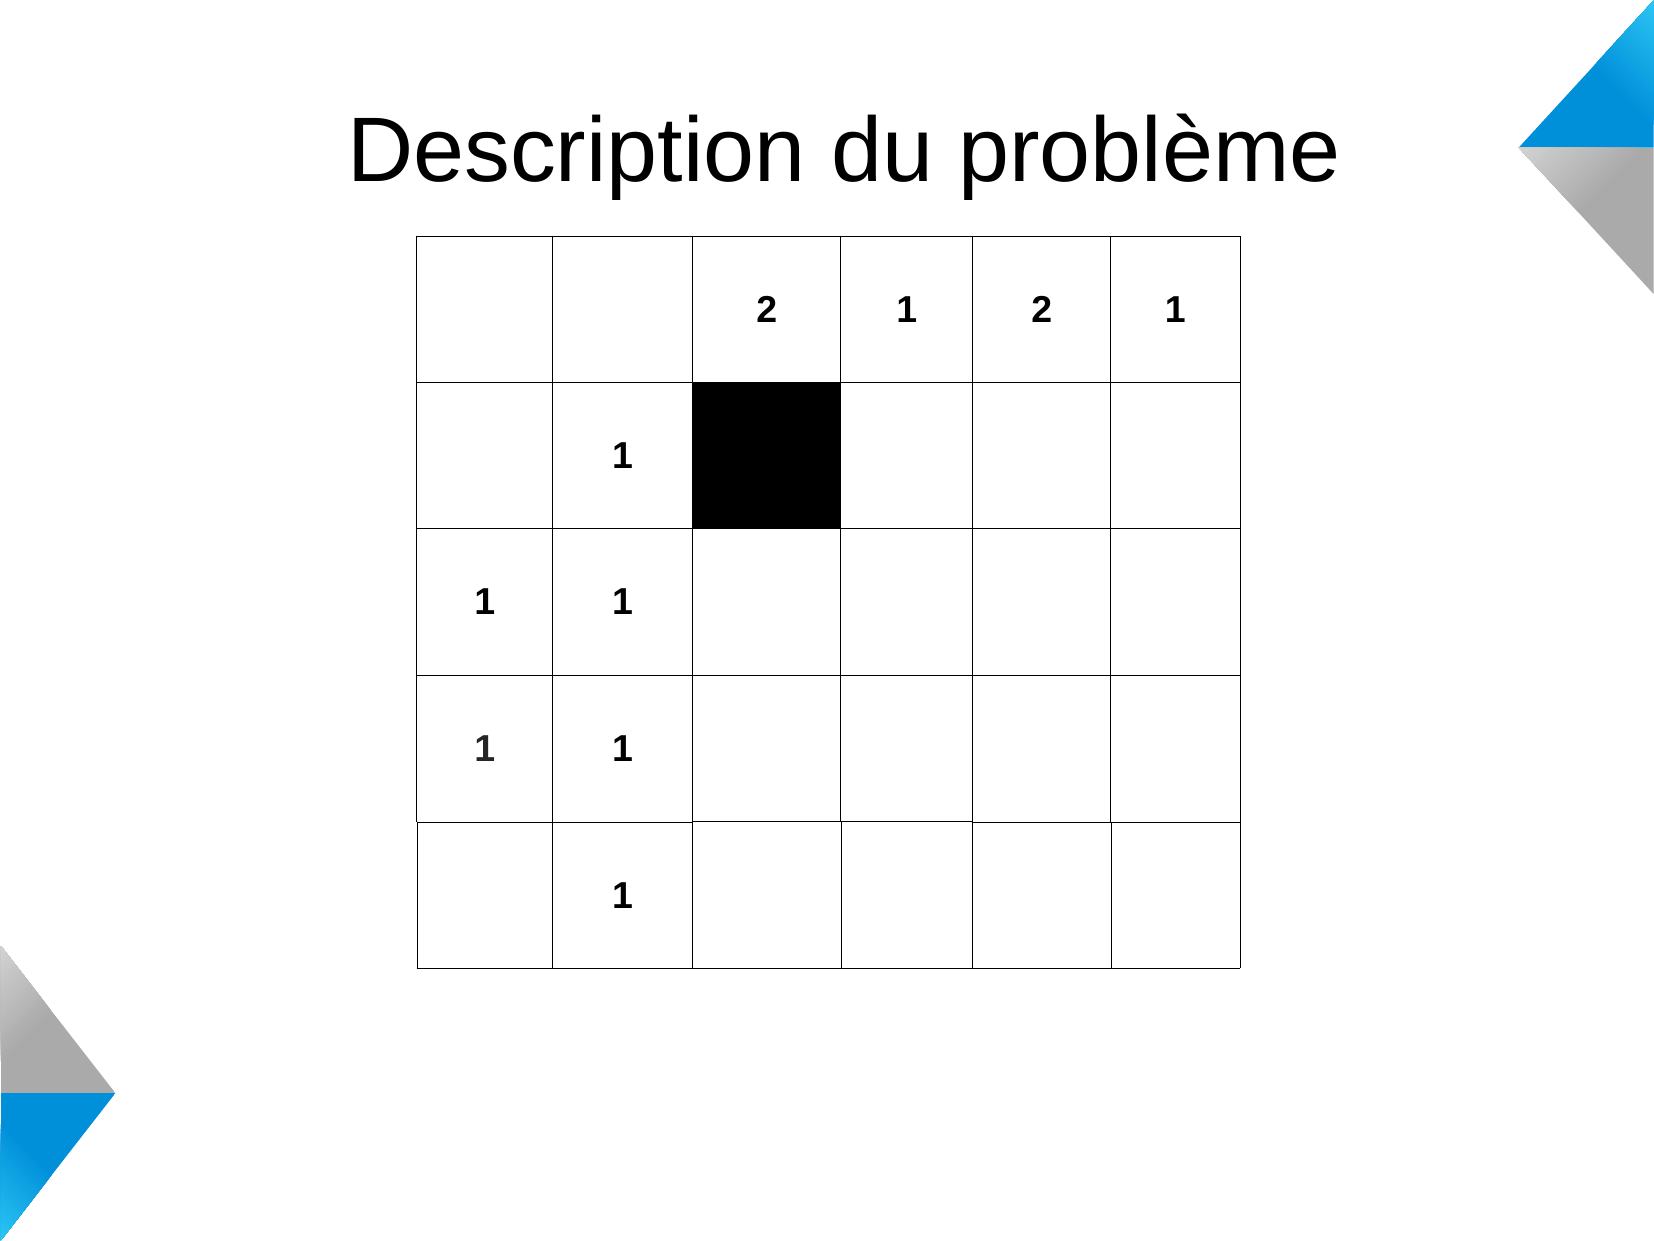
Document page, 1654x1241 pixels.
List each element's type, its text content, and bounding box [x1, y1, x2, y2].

table_cell [417, 383, 552, 528]
table_cell [973, 676, 1110, 822]
table_cell [1111, 383, 1240, 528]
table_header 2 [973, 237, 1110, 382]
table_header 1 [841, 237, 972, 382]
table_cell [418, 823, 552, 968]
table_cell [841, 529, 972, 675]
table_cell [693, 822, 841, 968]
table_cell [1111, 529, 1240, 675]
table_cell [973, 529, 1110, 675]
table_cell 1 [553, 823, 692, 968]
table_header [417, 237, 552, 382]
table_cell [1112, 823, 1240, 968]
table_cell [693, 676, 840, 821]
table_cell [1111, 676, 1240, 822]
table_header 1 [1111, 237, 1240, 382]
table_cell [841, 383, 972, 528]
table_header 2 [693, 237, 840, 382]
table_cell [693, 529, 840, 675]
table_cell 1 [417, 676, 552, 822]
table_cell 1 [553, 676, 692, 822]
title Description du problème [82, 49, 1571, 257]
table_cell [973, 383, 1110, 528]
table_cell 1 [553, 383, 692, 528]
table_header [553, 237, 692, 382]
table_cell [841, 676, 972, 821]
table_cell [973, 823, 1111, 968]
table_cell [842, 822, 972, 968]
table_cell 1 [417, 529, 552, 675]
table_cell 1 [553, 529, 692, 675]
table_cell [693, 383, 840, 528]
